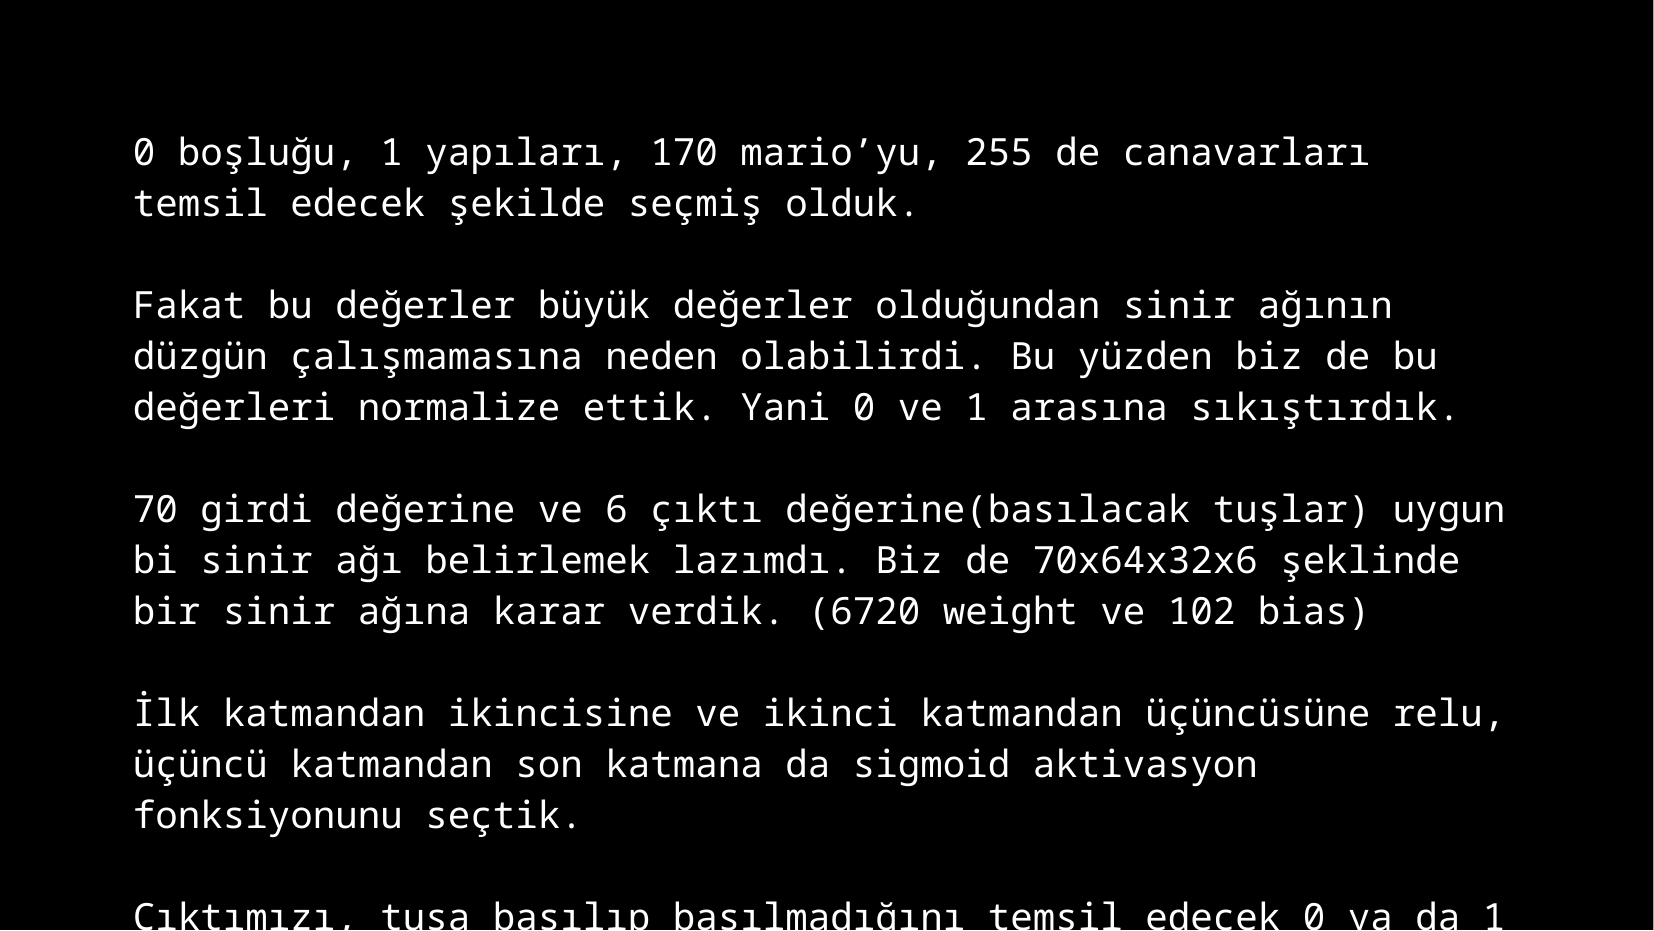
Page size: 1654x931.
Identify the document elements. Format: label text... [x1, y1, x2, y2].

text_box 0 boşluğu, 1 yapıları, 170 mario’yu, 255 de canavarları temsil edecek şekilde seçmiş olduk. Fakat bu değerler büyük değerler olduğundan sinir ağının düzgün çalışmamasına neden olabilirdi. Bu yüzden biz de bu değerleri normalize ettik. Yani 0 ve 1 arasına sıkıştırdık. 70 girdi değerine ve 6 çıktı değerine(basılacak tuşlar) uygun bi sinir ağı belirlemek lazımdı. Biz de 70x64x32x6 şeklinde bir sinir ağına karar verdik. (6720 weight ve 102 bias) İlk katmandan ikincisine ve ikinci katmandan üçüncüsüne relu, üçüncü katmandan son katmana da sigmoid aktivasyon fonksiyonunu seçtik. Çıktımızı, tuşa basılıp basılmadığını temsil edecek 0 ya da 1 cinsinden istediğimizden sigmoid fonksiyonunun çıktılarının; 0.5’ten küçük olanlarını 0 , 0.5’ten büyük olanlarını 1 aldık. [118, 118, 1536, 921]
